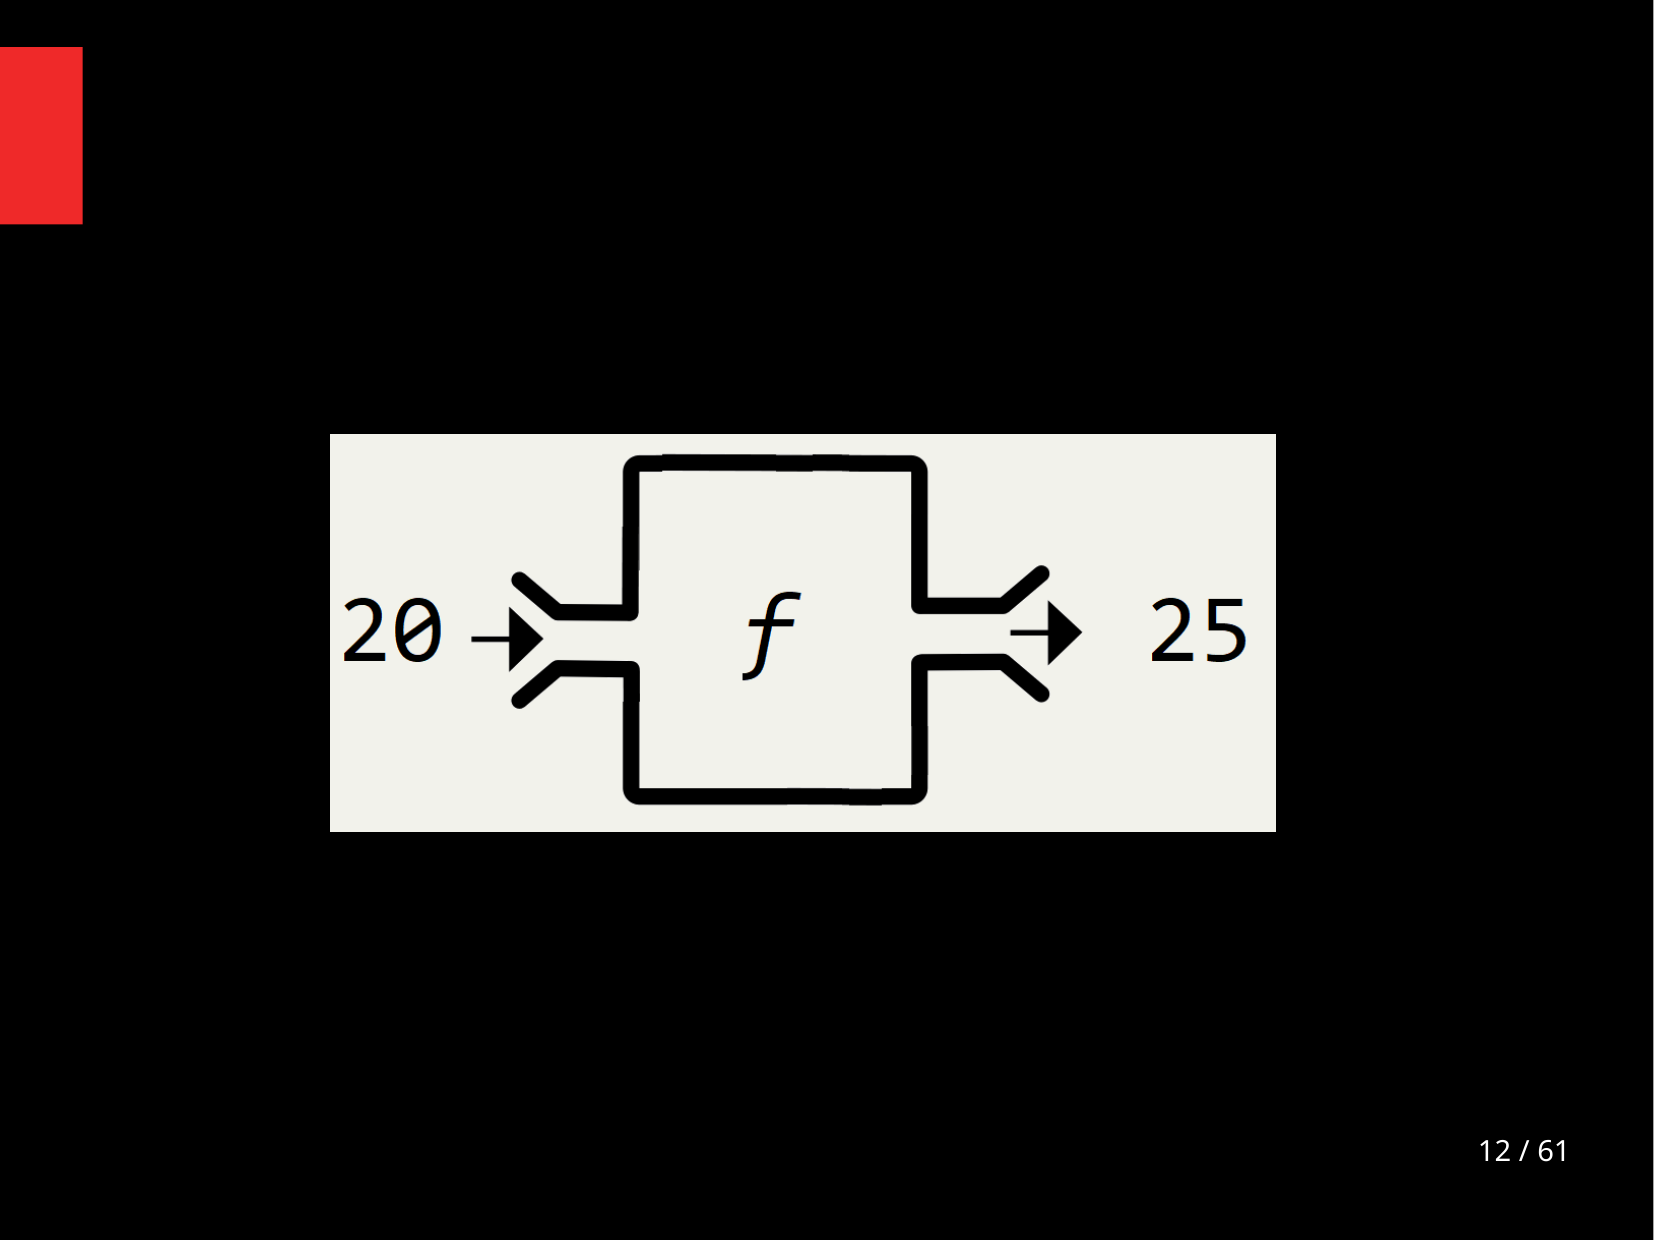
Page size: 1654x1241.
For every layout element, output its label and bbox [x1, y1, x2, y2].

picture [330, 434, 1276, 832]
